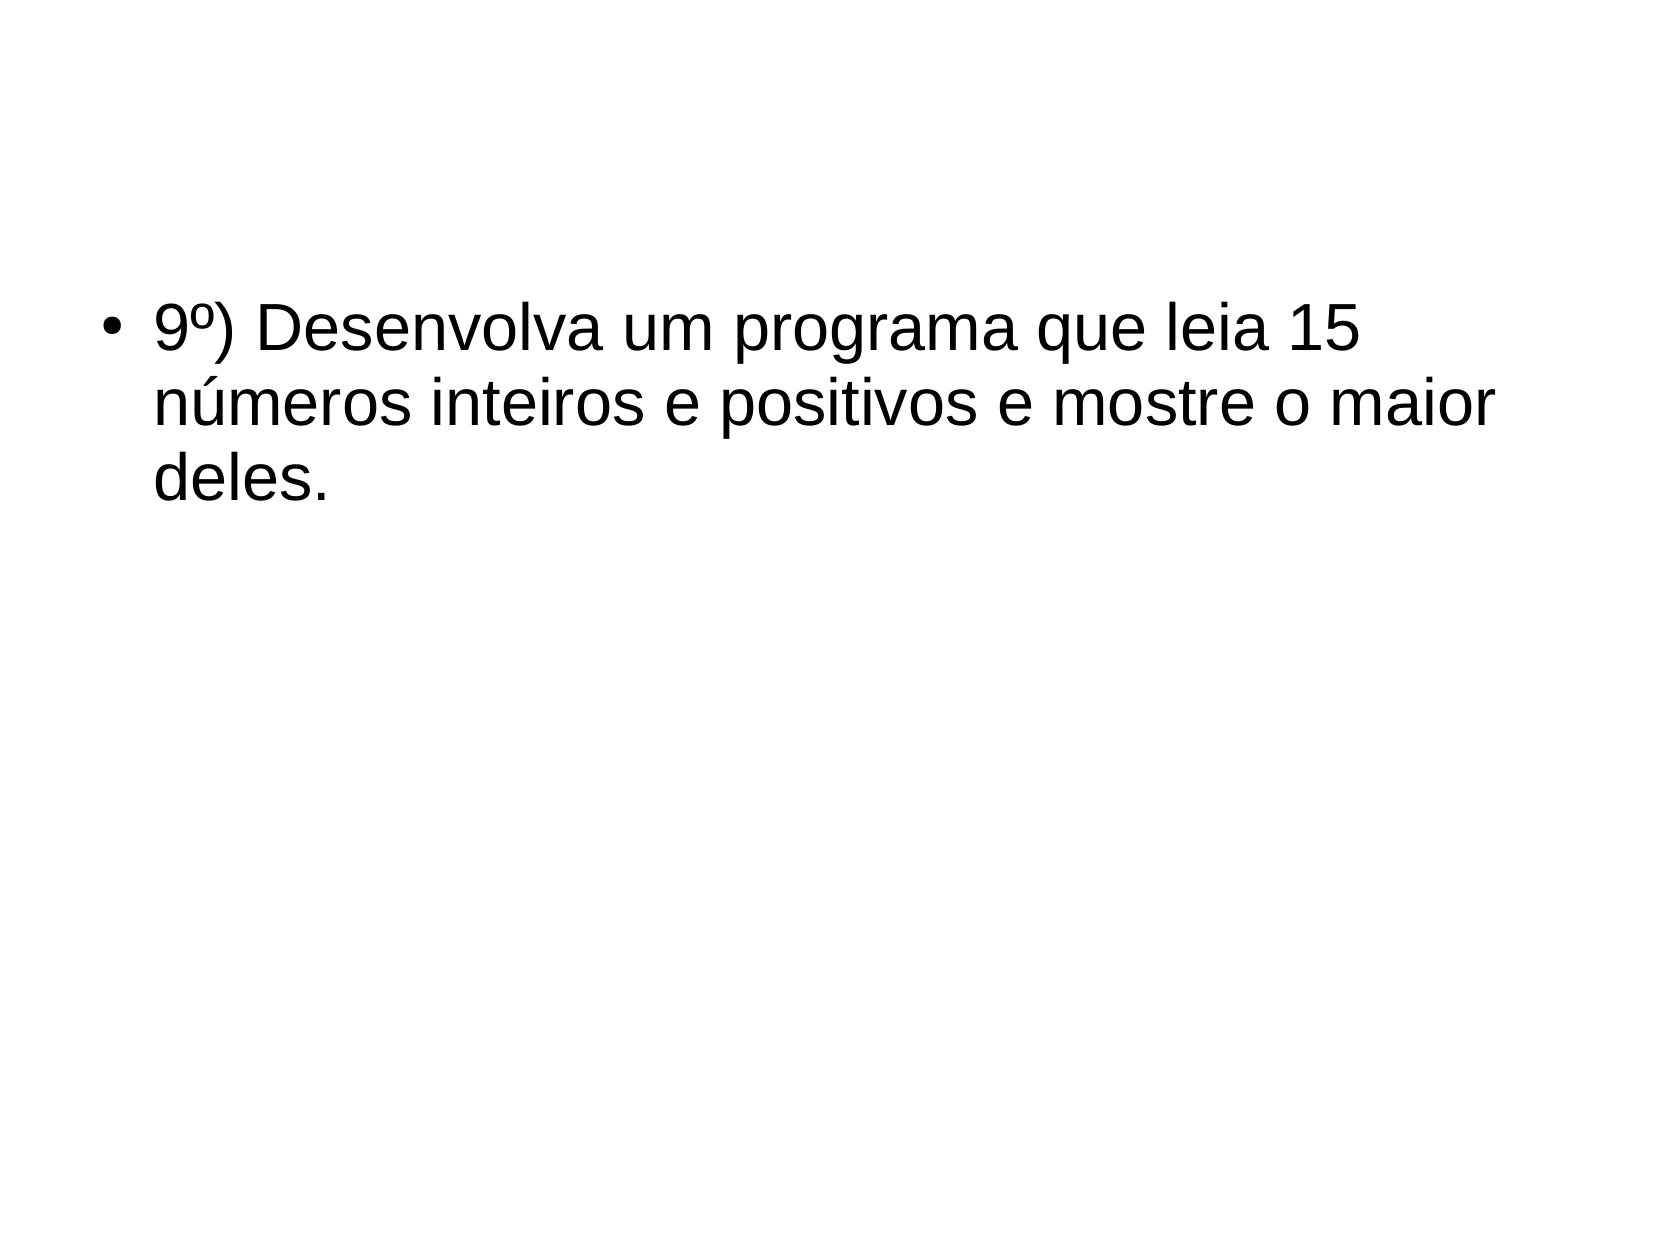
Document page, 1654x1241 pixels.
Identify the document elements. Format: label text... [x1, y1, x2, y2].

list 9º) Desenvolva um programa que leia 15 números inteiros e positivos e mostre o maior deles. [82, 290, 1571, 1109]
